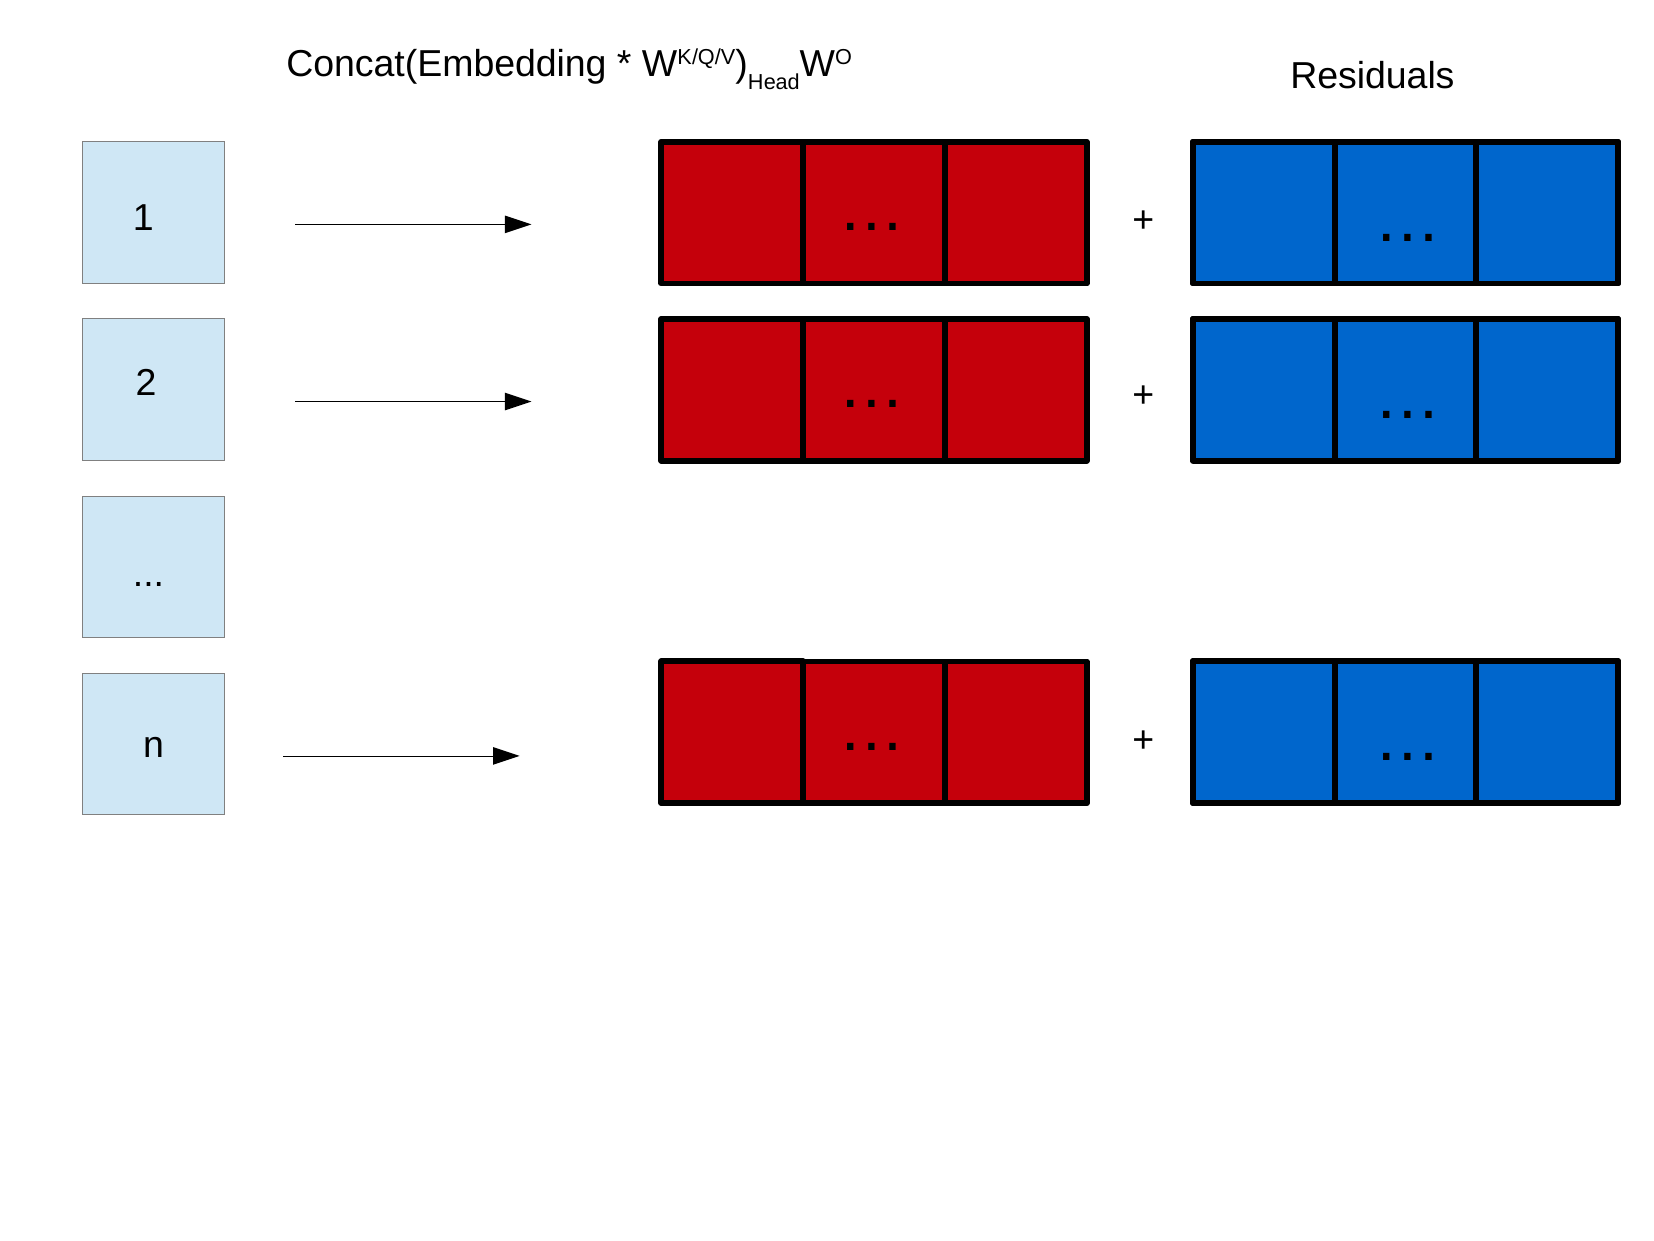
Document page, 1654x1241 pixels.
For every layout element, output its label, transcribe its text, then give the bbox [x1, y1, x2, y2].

text_box [82, 318, 225, 461]
text_box … [814, 673, 930, 781]
text_box … [814, 330, 930, 438]
text_box + [1117, 191, 1170, 249]
text_box Concat(Embedding * WK/Q/V)HeadWO [271, 35, 869, 102]
text_box [1192, 141, 1619, 284]
text_box + [1117, 366, 1170, 423]
text_box [1192, 318, 1619, 461]
text_box [661, 318, 1087, 461]
text_box [661, 661, 1087, 804]
text_box [82, 141, 225, 284]
text_box … [814, 153, 930, 261]
text_box + [1117, 710, 1170, 768]
text_box n [82, 673, 225, 815]
text_box [1192, 661, 1619, 804]
text_box ... [118, 545, 179, 603]
text_box [661, 141, 1087, 284]
text_box 1 [118, 188, 169, 246]
text_box [82, 496, 225, 638]
text_box 2 [120, 354, 172, 412]
text_box … [1350, 164, 1465, 272]
text_box … [1350, 341, 1465, 449]
text_box … [1350, 684, 1465, 792]
text_box Residuals [1275, 47, 1471, 105]
